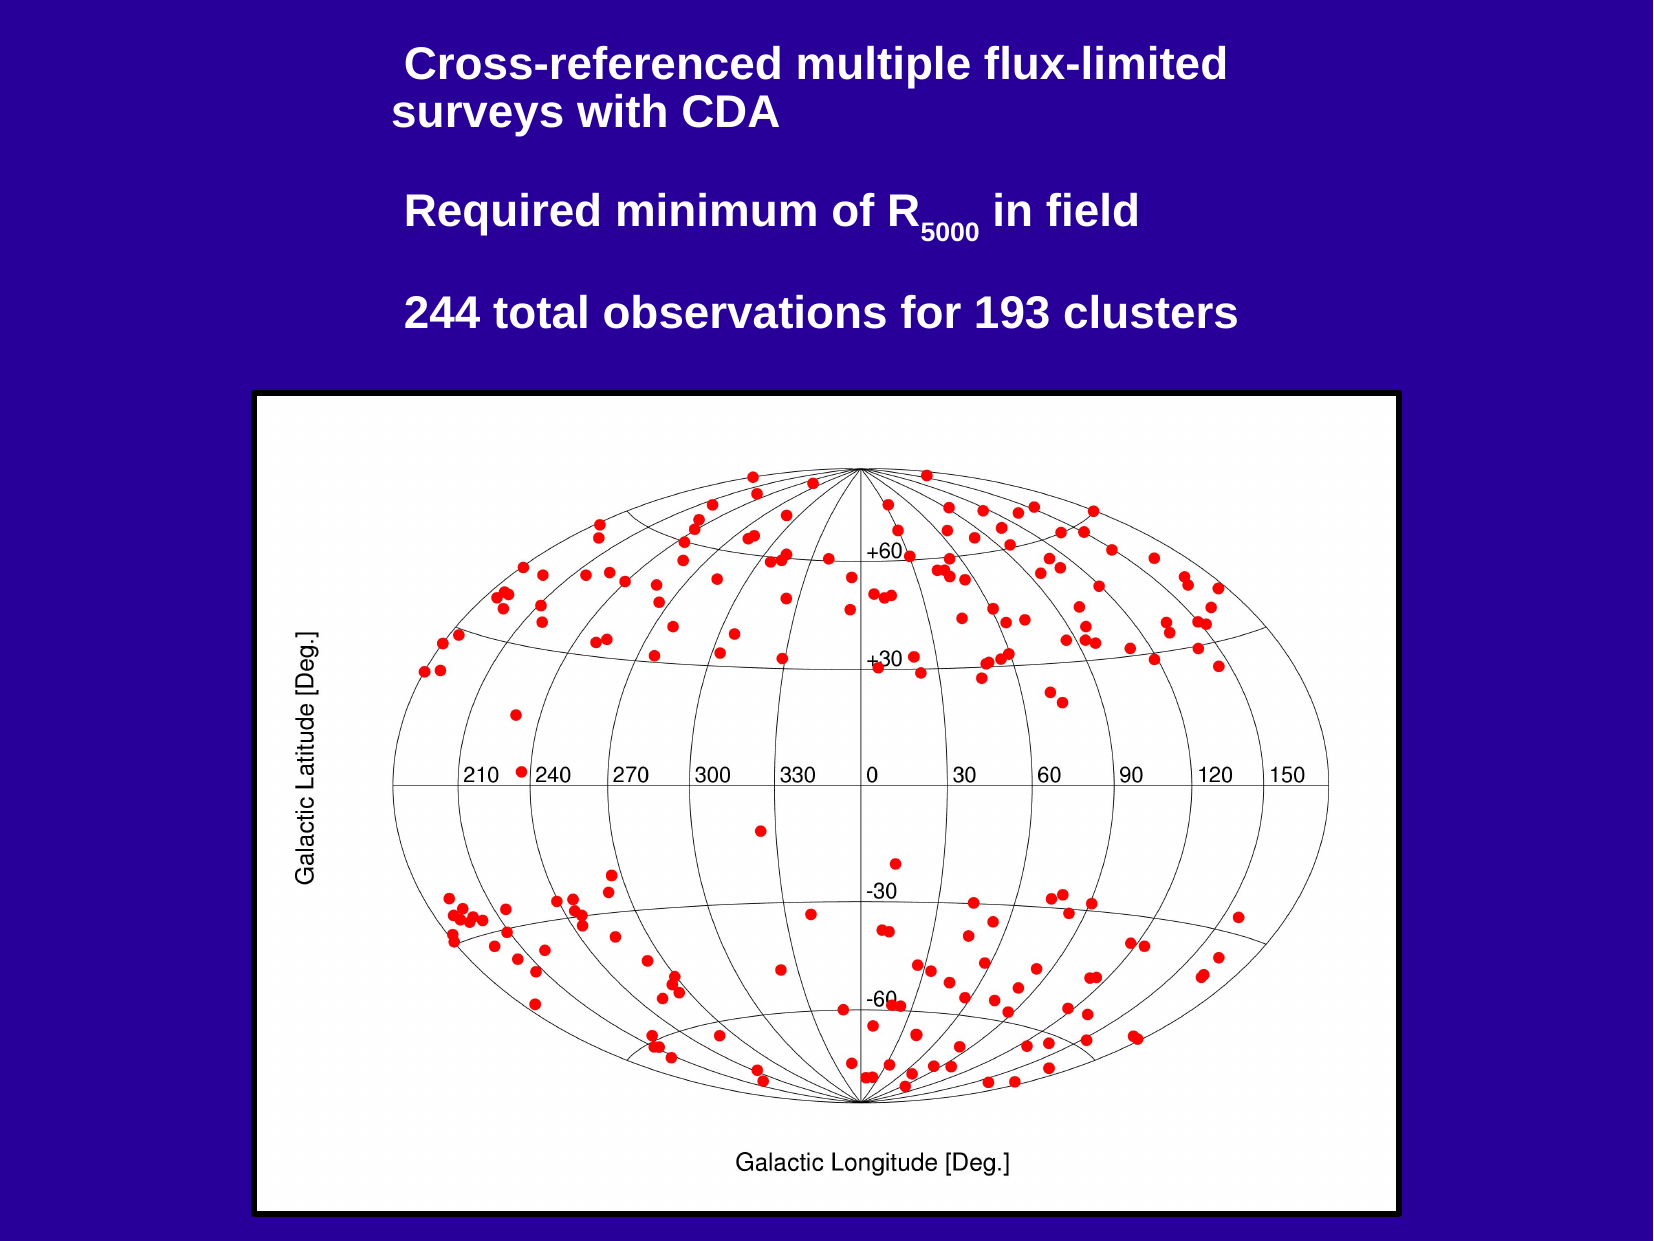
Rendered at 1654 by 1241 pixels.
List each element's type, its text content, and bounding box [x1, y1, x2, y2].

picture [256, 396, 1397, 1211]
text_box Cross-referenced multiple flux-limited surveys with CDA Required minimum of R5000 in field 244 total observations for 193 clusters [376, 34, 1277, 390]
